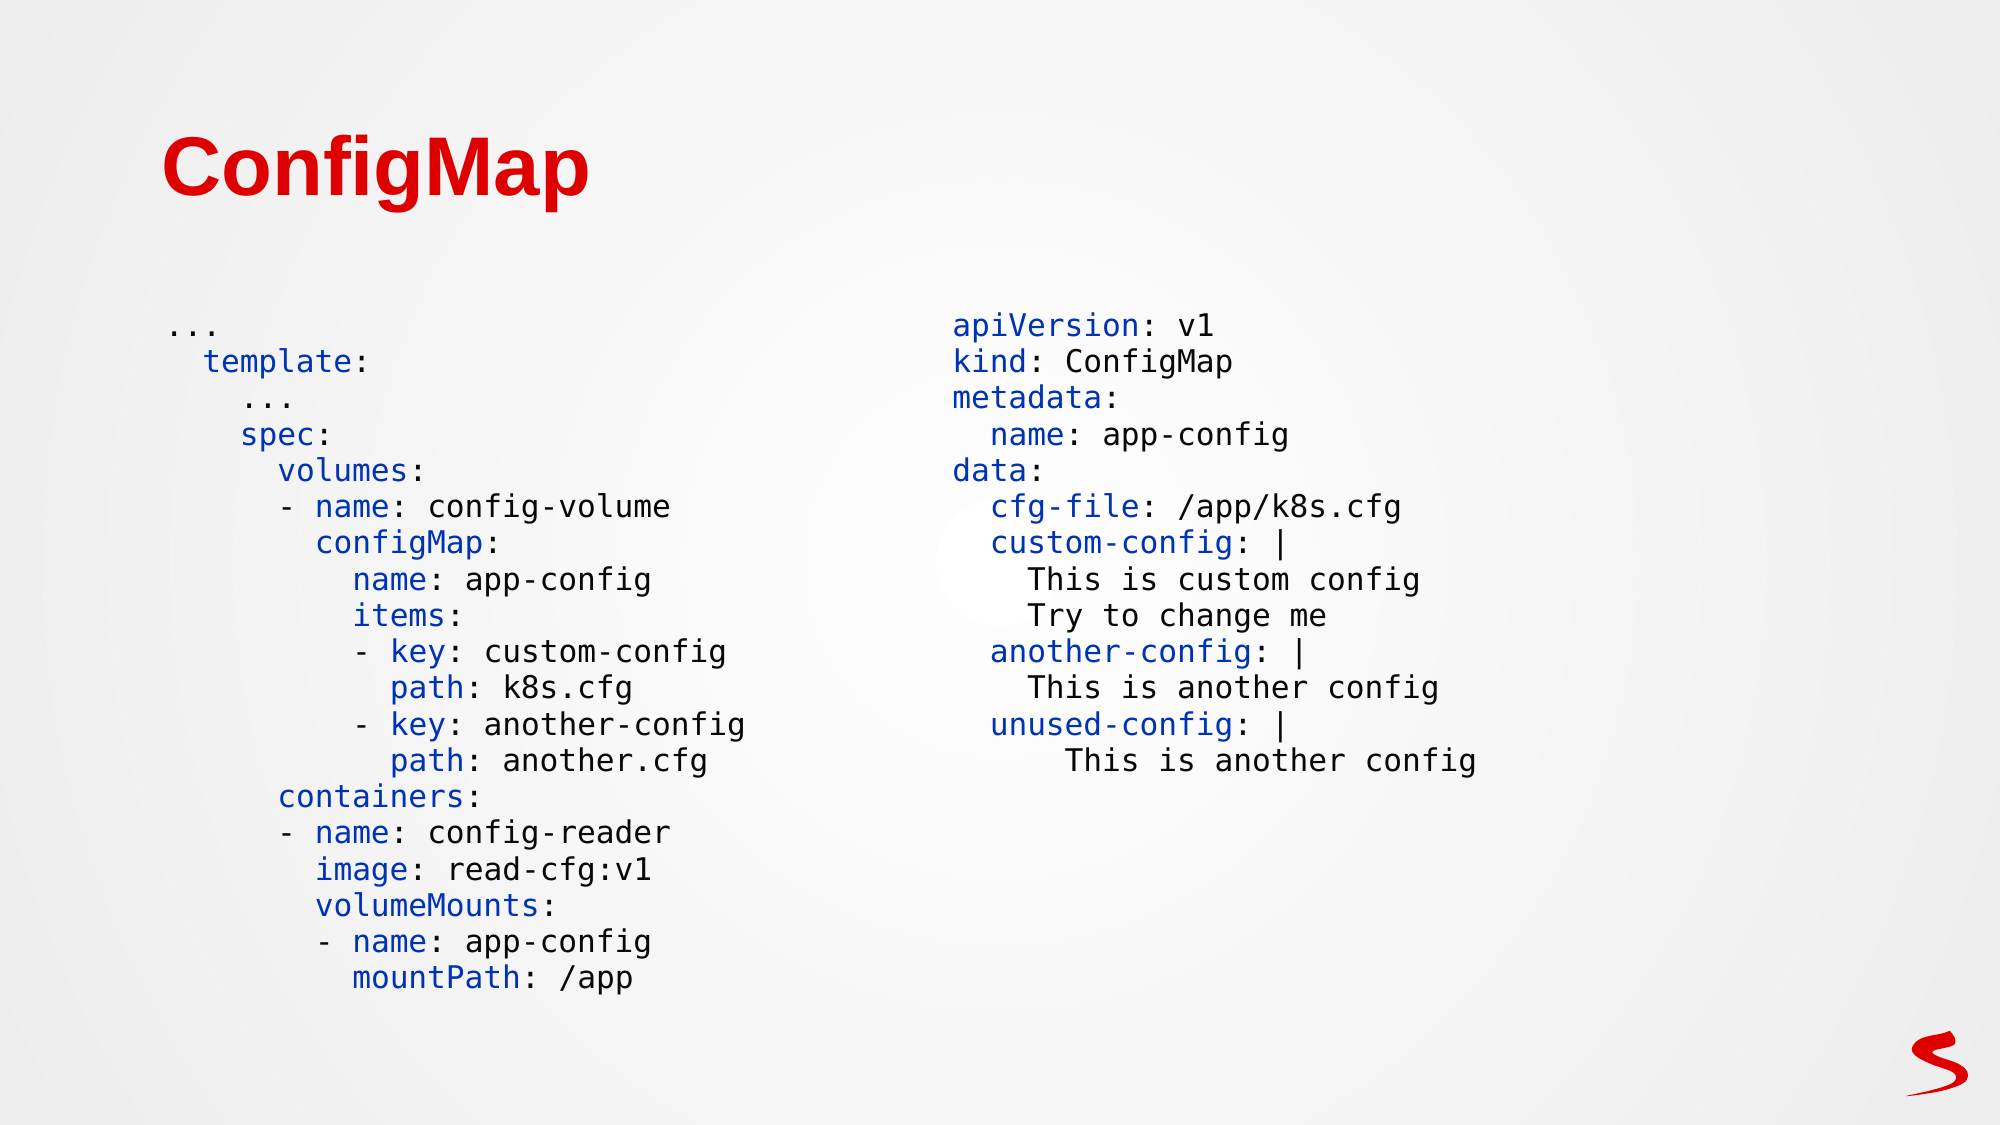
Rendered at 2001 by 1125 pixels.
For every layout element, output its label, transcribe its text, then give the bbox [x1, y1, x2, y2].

text_box apiVersion: v1 kind: ConfigMap metadata: name: app-config data: cfg-file: /app/k8s.cfg custom-config: | This is custom config Try to change me another-config: | This is another config unused-config: | This is another config [937, 299, 1538, 895]
text_box ... template: ... spec: volumes: - name: config-volume configMap: name: app-config items: - key: custom-config path: k8s.cfg - key: another-config path: another.cfg containers: - name: config-reader image: read-cfg:v1 volumeMounts: - name: app-config mountPath: /app [150, 299, 761, 1004]
text_box ConfigMap [146, 112, 1816, 229]
